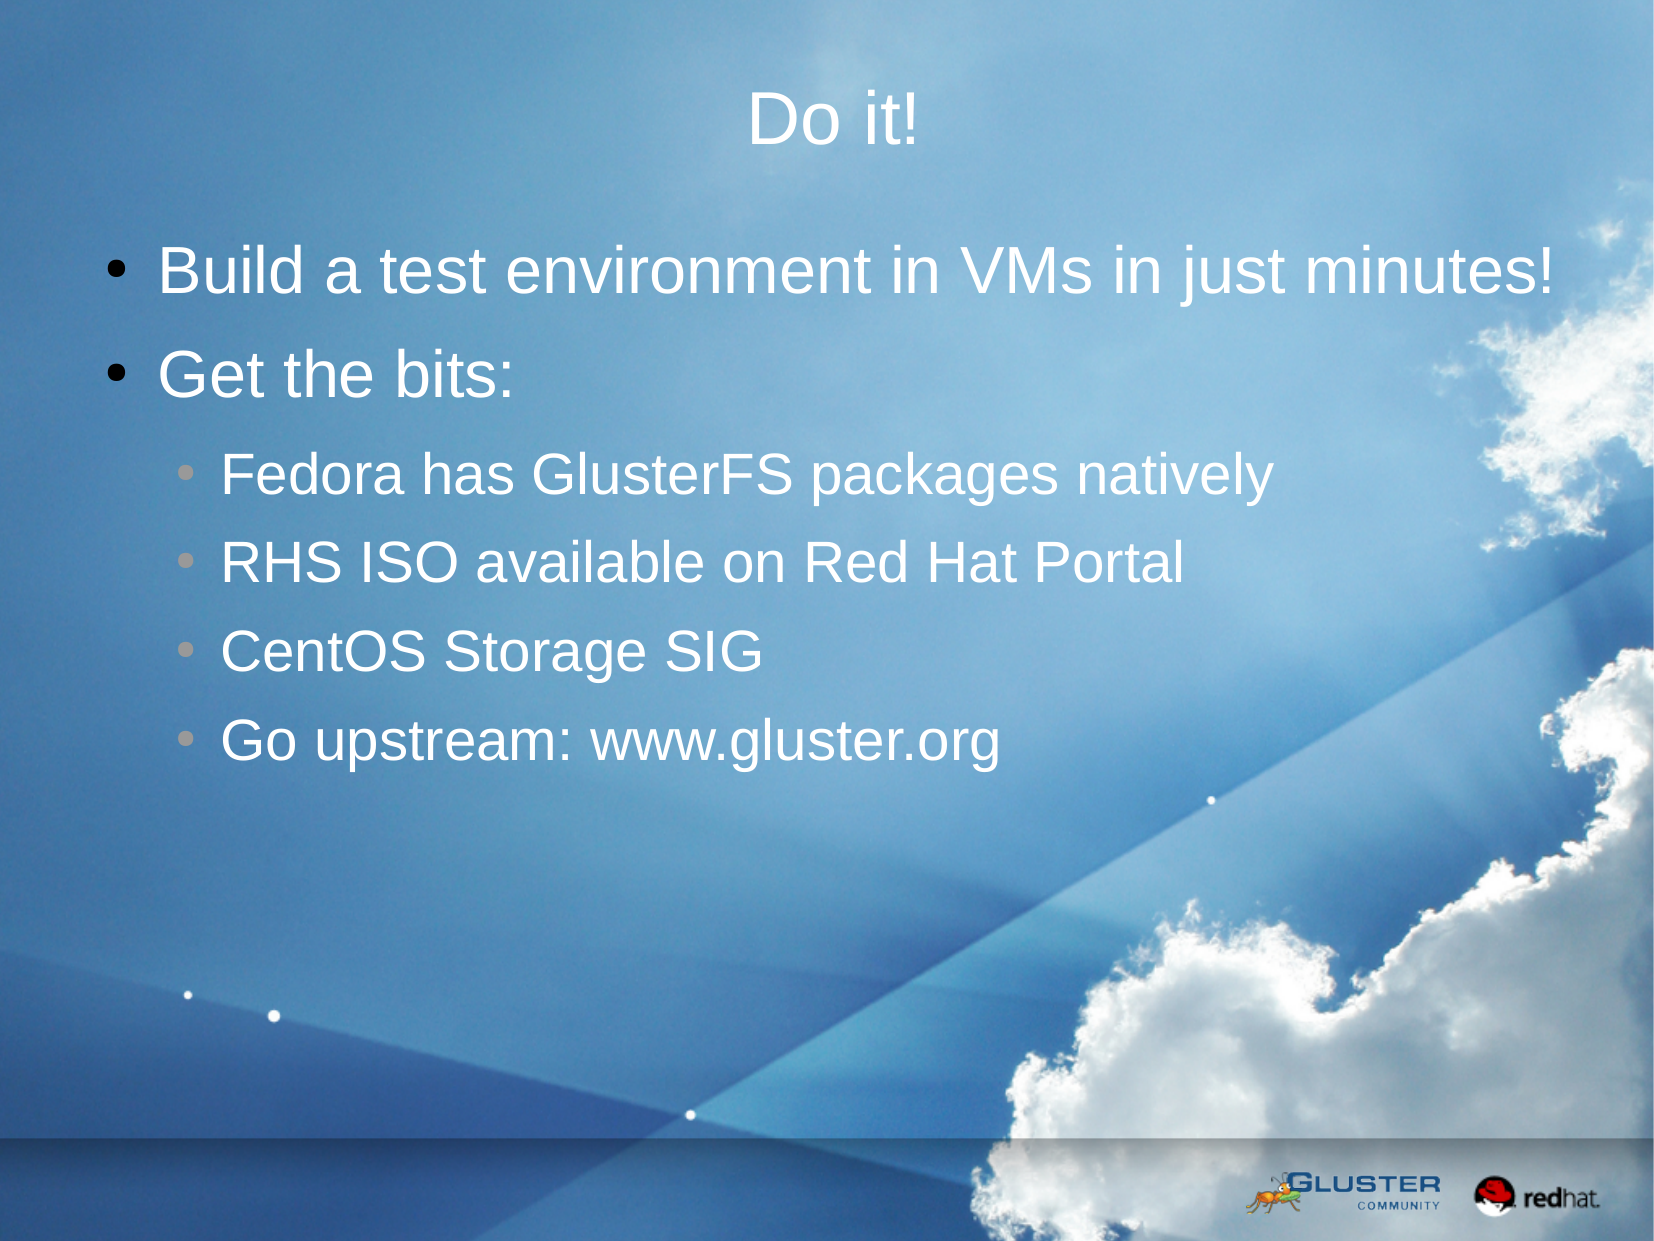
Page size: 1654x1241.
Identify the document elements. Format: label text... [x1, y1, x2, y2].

picture [0, 0, 1654, 1241]
title Do it! [90, 15, 1579, 223]
list Build a test environment in VMs in just minutes! Get the bits: Fedora has GlusterFS packages natively RHS ISO available on Red Hat Portal CentOS Storage SIG Go upstream: www.gluster.org [86, 232, 1576, 1241]
